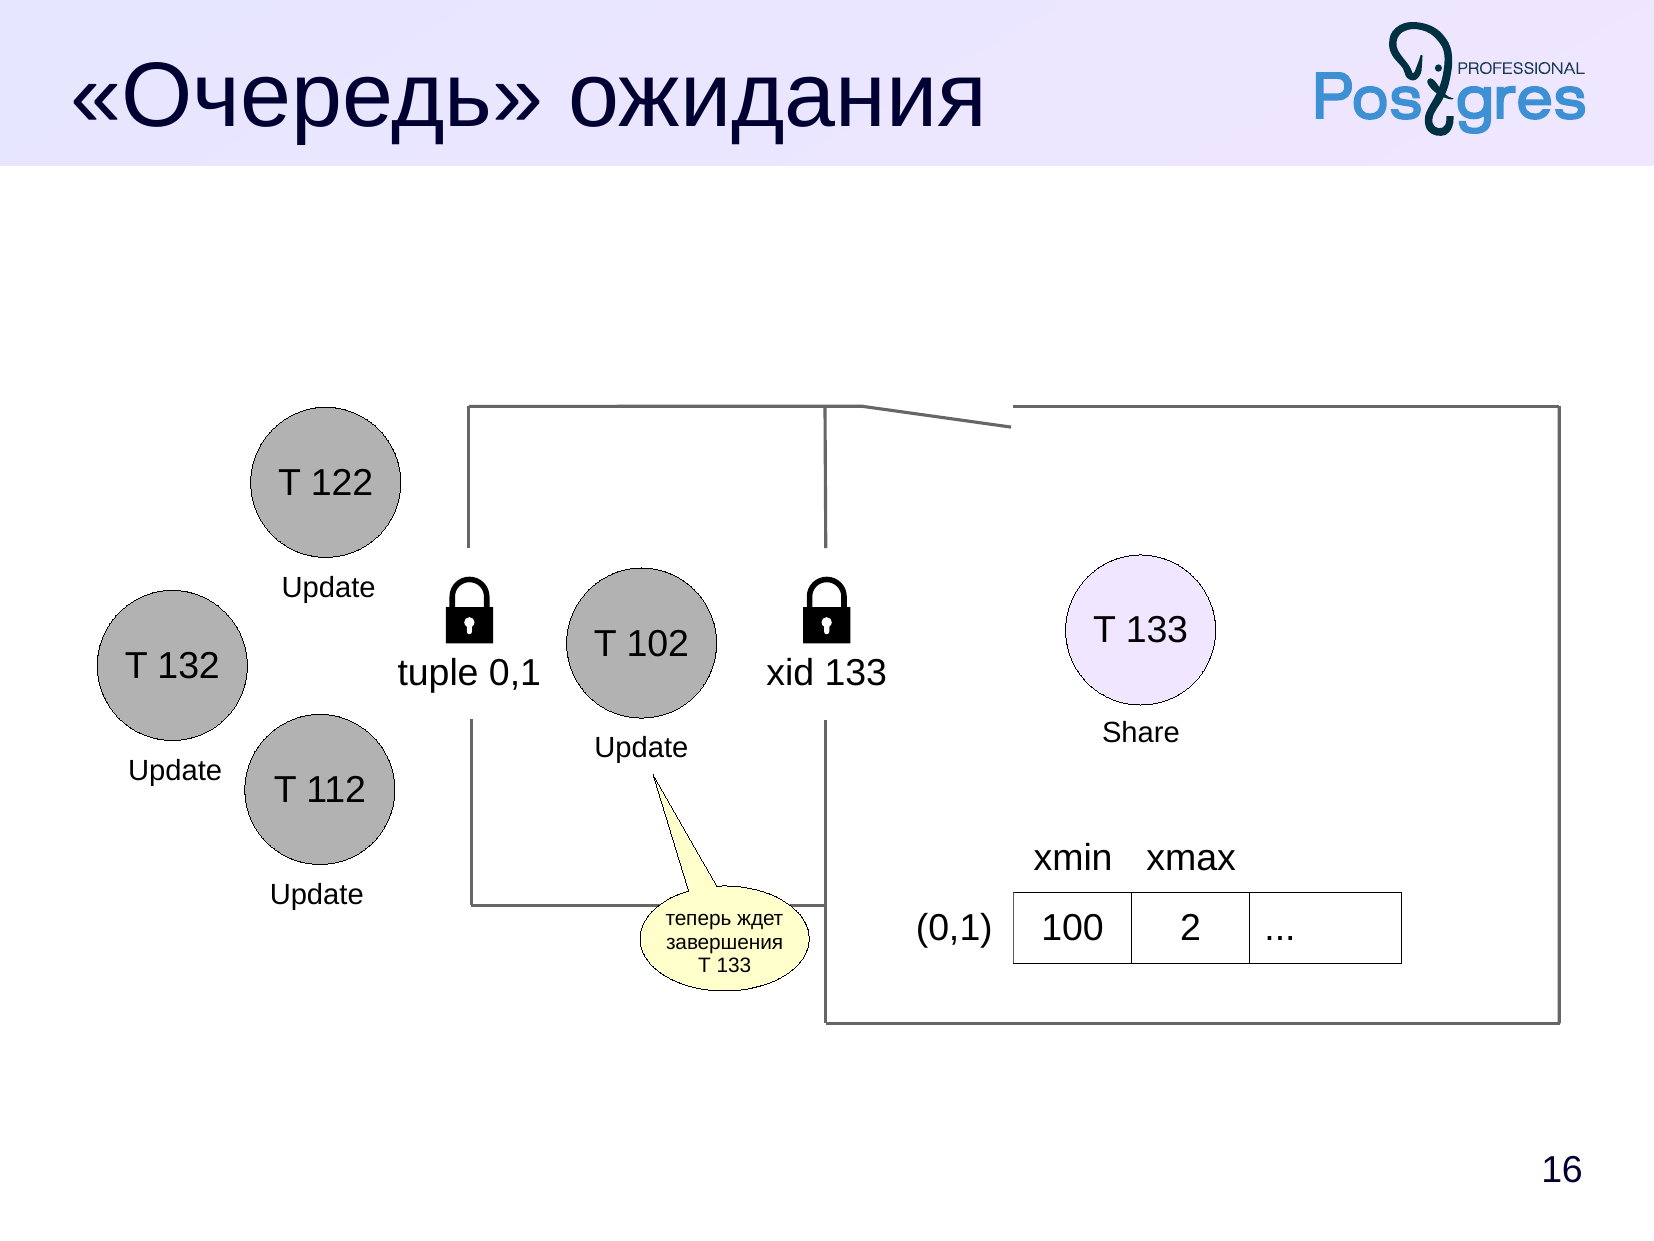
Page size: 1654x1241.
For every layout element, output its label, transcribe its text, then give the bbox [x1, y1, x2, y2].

text_box теперь ждет завершения Т 133 [640, 774, 810, 991]
text_box 2 [1131, 892, 1250, 964]
picture [803, 576, 851, 637]
text_box T 133 [1065, 554, 1216, 706]
title «Очередь» ожидания [70, 43, 1241, 147]
text_box 100 [1014, 892, 1131, 964]
text_box Share [1087, 708, 1195, 757]
picture [445, 576, 494, 637]
text_box [464, 617, 475, 635]
text_box [821, 617, 832, 635]
text_box xmax [1132, 821, 1251, 892]
text_box ... [1250, 892, 1402, 964]
text_box xid 133 [741, 637, 913, 708]
text_box Update [266, 563, 391, 612]
text_box xmin [1013, 821, 1132, 892]
text_box Update [579, 723, 704, 772]
text_box (0,1) [895, 892, 1014, 964]
text_box T 112 [244, 714, 395, 865]
text_box T 122 [250, 407, 401, 558]
text_box Update [255, 870, 379, 919]
text_box T 132 [97, 590, 248, 741]
text_box Update [113, 746, 238, 795]
text_box T 102 [566, 567, 717, 719]
text_box tuple 0,1 [401, 637, 537, 708]
